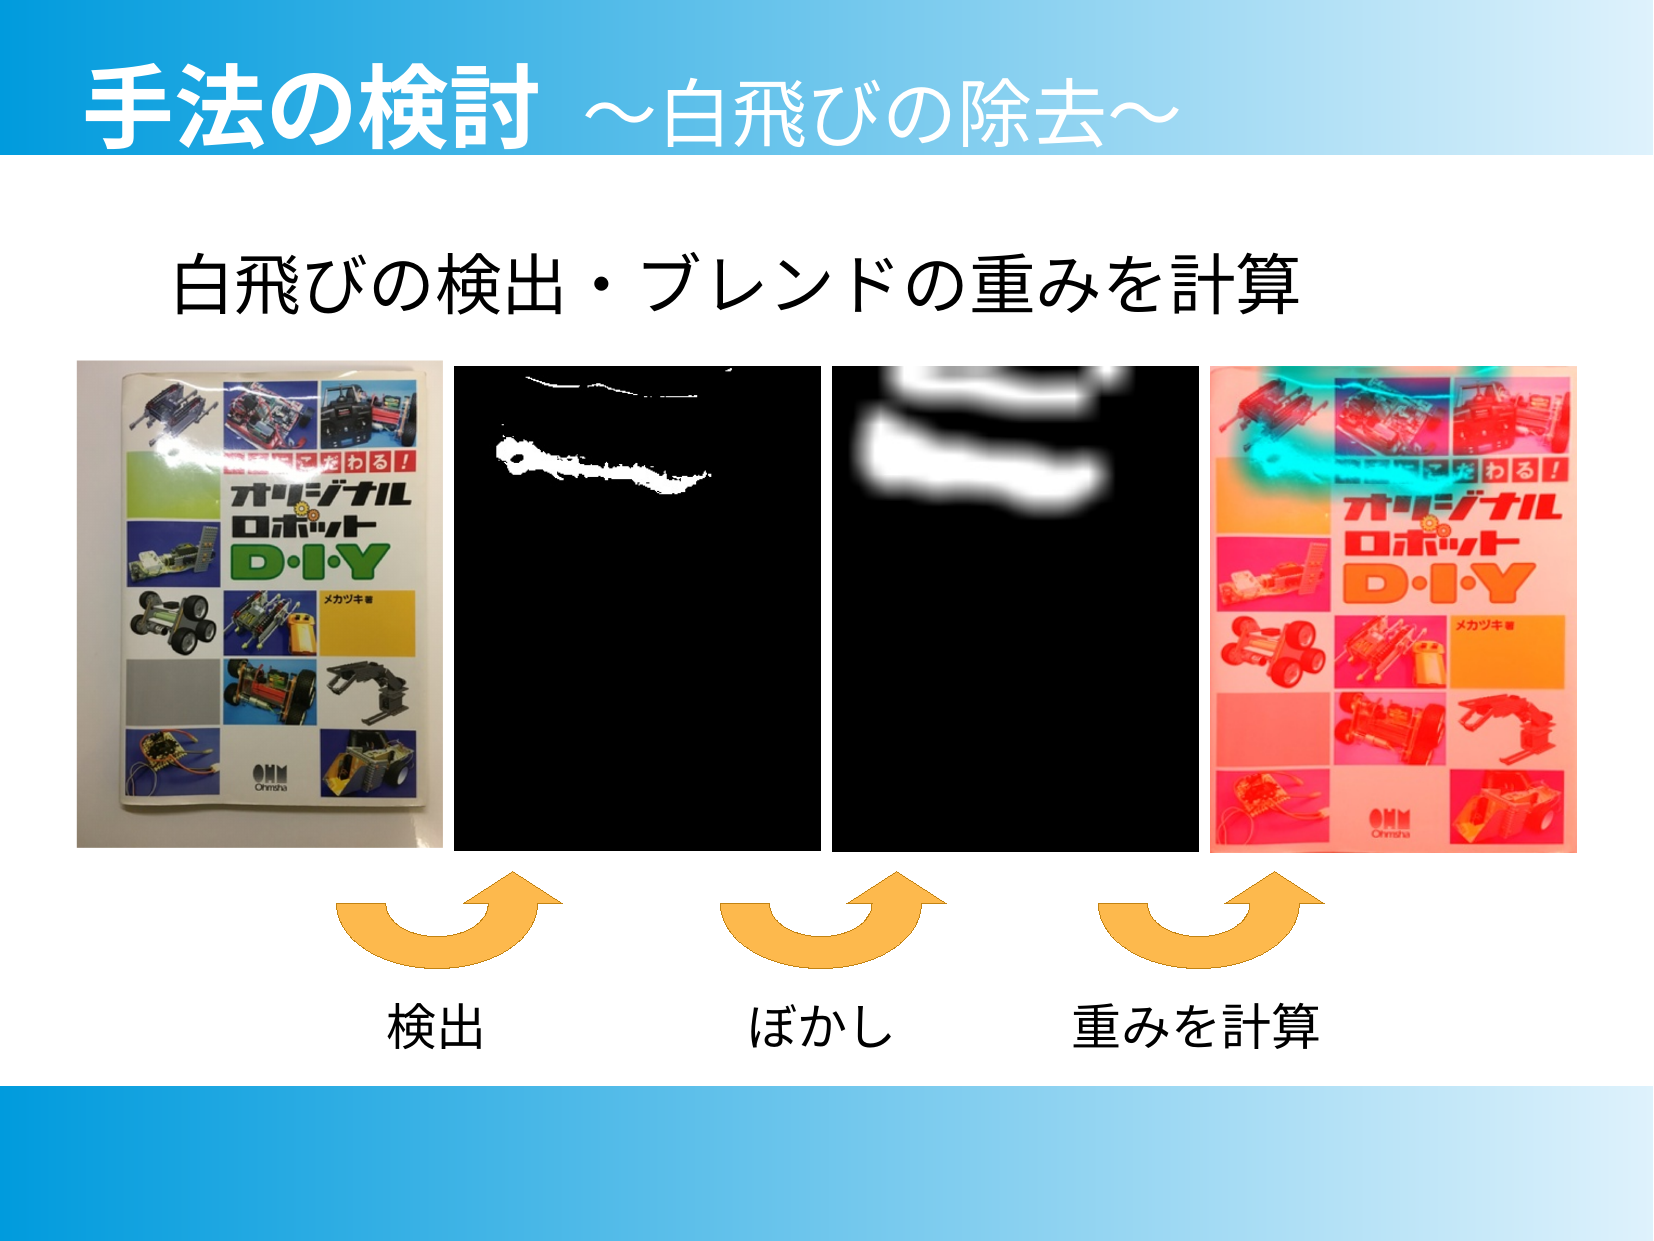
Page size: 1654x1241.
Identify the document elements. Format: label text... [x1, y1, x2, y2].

text_box 重みを計算 [1057, 980, 1353, 1071]
picture [1210, 366, 1577, 853]
text_box [336, 871, 563, 969]
text_box 検出 [372, 980, 585, 1071]
text_box ぼかし [732, 980, 945, 1071]
text_box [1098, 871, 1325, 969]
title 手法の検討 〜白飛びの除去〜 [82, 32, 1571, 171]
text_box 白飛びの検出・ブレンドの重みを計算 [153, 224, 1430, 440]
picture [454, 440, 821, 851]
picture [832, 366, 1199, 852]
text_box [720, 871, 947, 969]
picture [76, 360, 443, 848]
